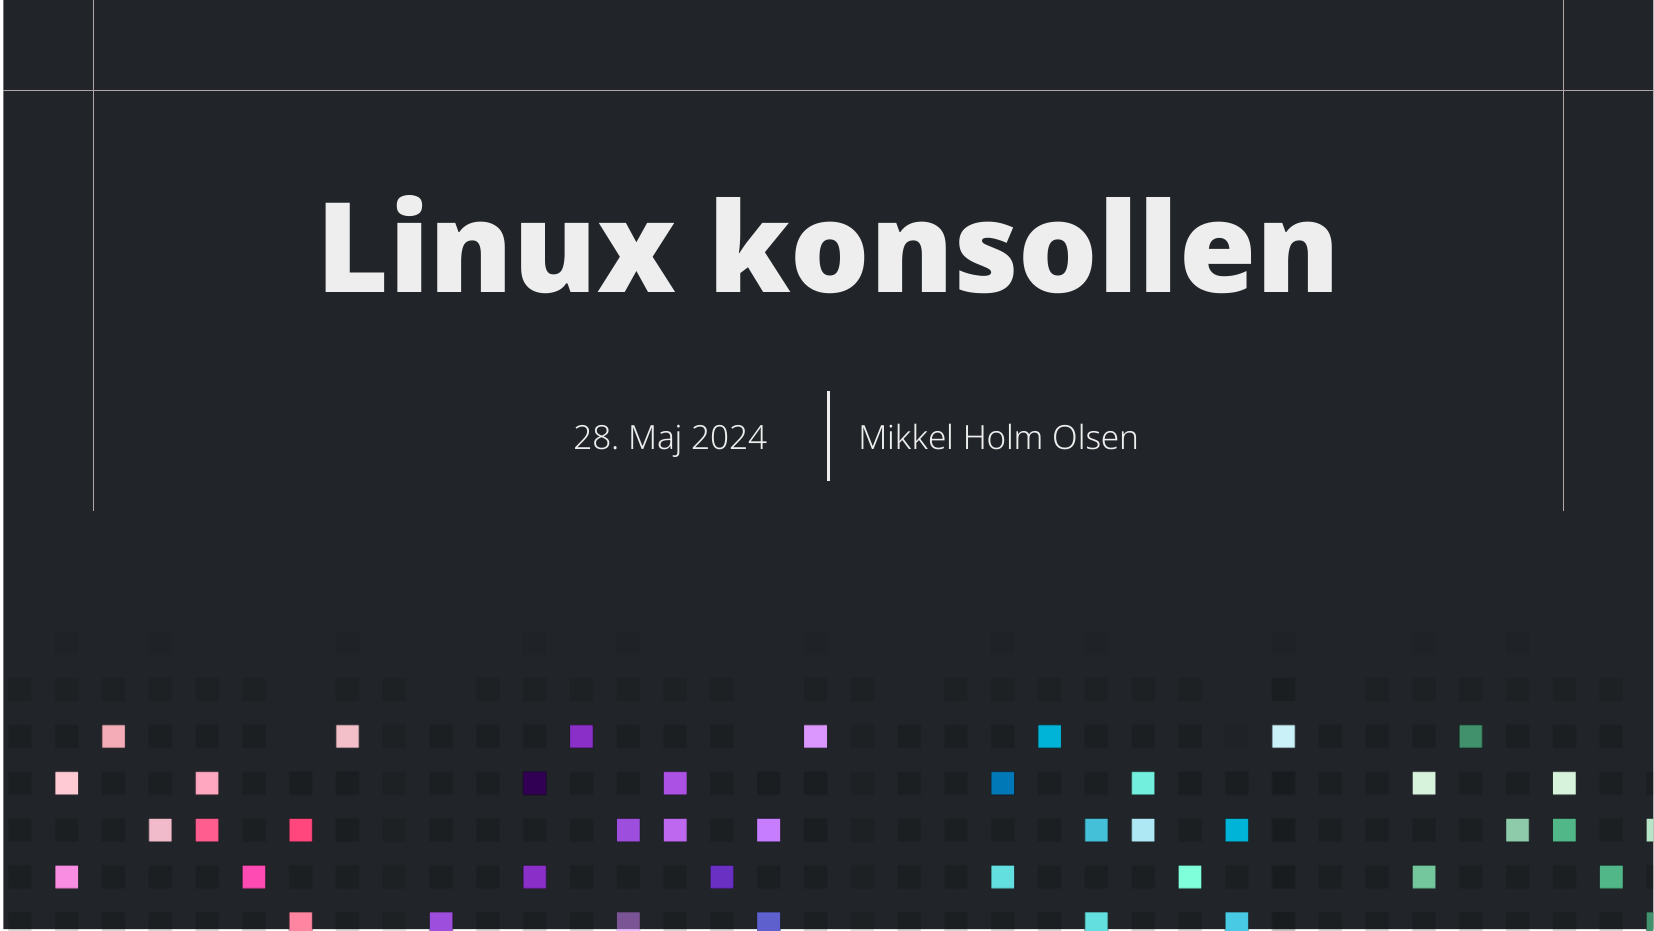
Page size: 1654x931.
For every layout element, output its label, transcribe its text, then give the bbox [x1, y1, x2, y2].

picture [3, 631, 1654, 931]
text_box 28. Maj 2024 [558, 406, 823, 461]
title Linux konsollen [84, 112, 1573, 376]
text_box Mikkel Holm Olsen [843, 406, 1205, 461]
